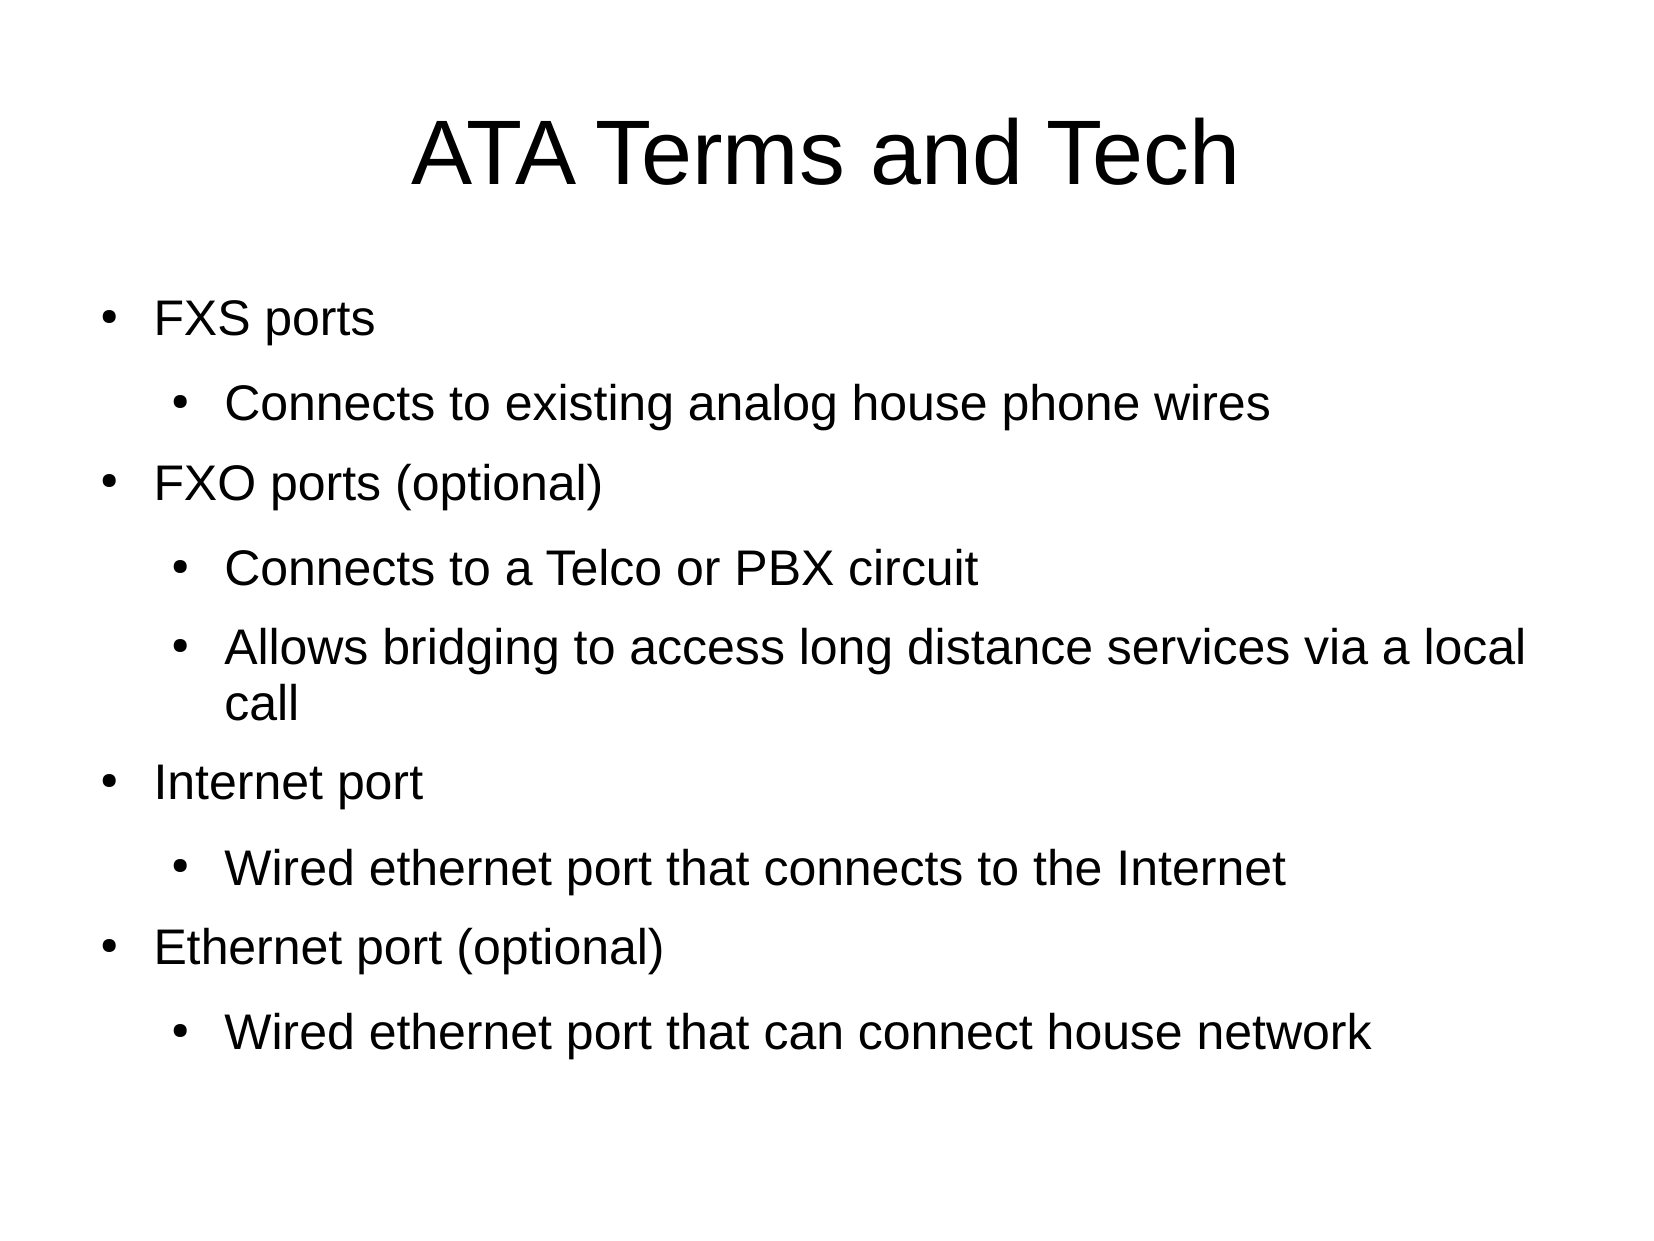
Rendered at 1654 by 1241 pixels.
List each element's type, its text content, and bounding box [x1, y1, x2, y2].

list FXS ports Connects to existing analog house phone wires FXO ports (optional) Connects to a Telco or PBX circuit Allows bridging to access long distance services via a local call Internet port Wired ethernet port that connects to the Internet Ethernet port (optional) Wired ethernet port that can connect house network [82, 290, 1571, 1109]
title ATA Terms and Tech [82, 49, 1571, 257]
